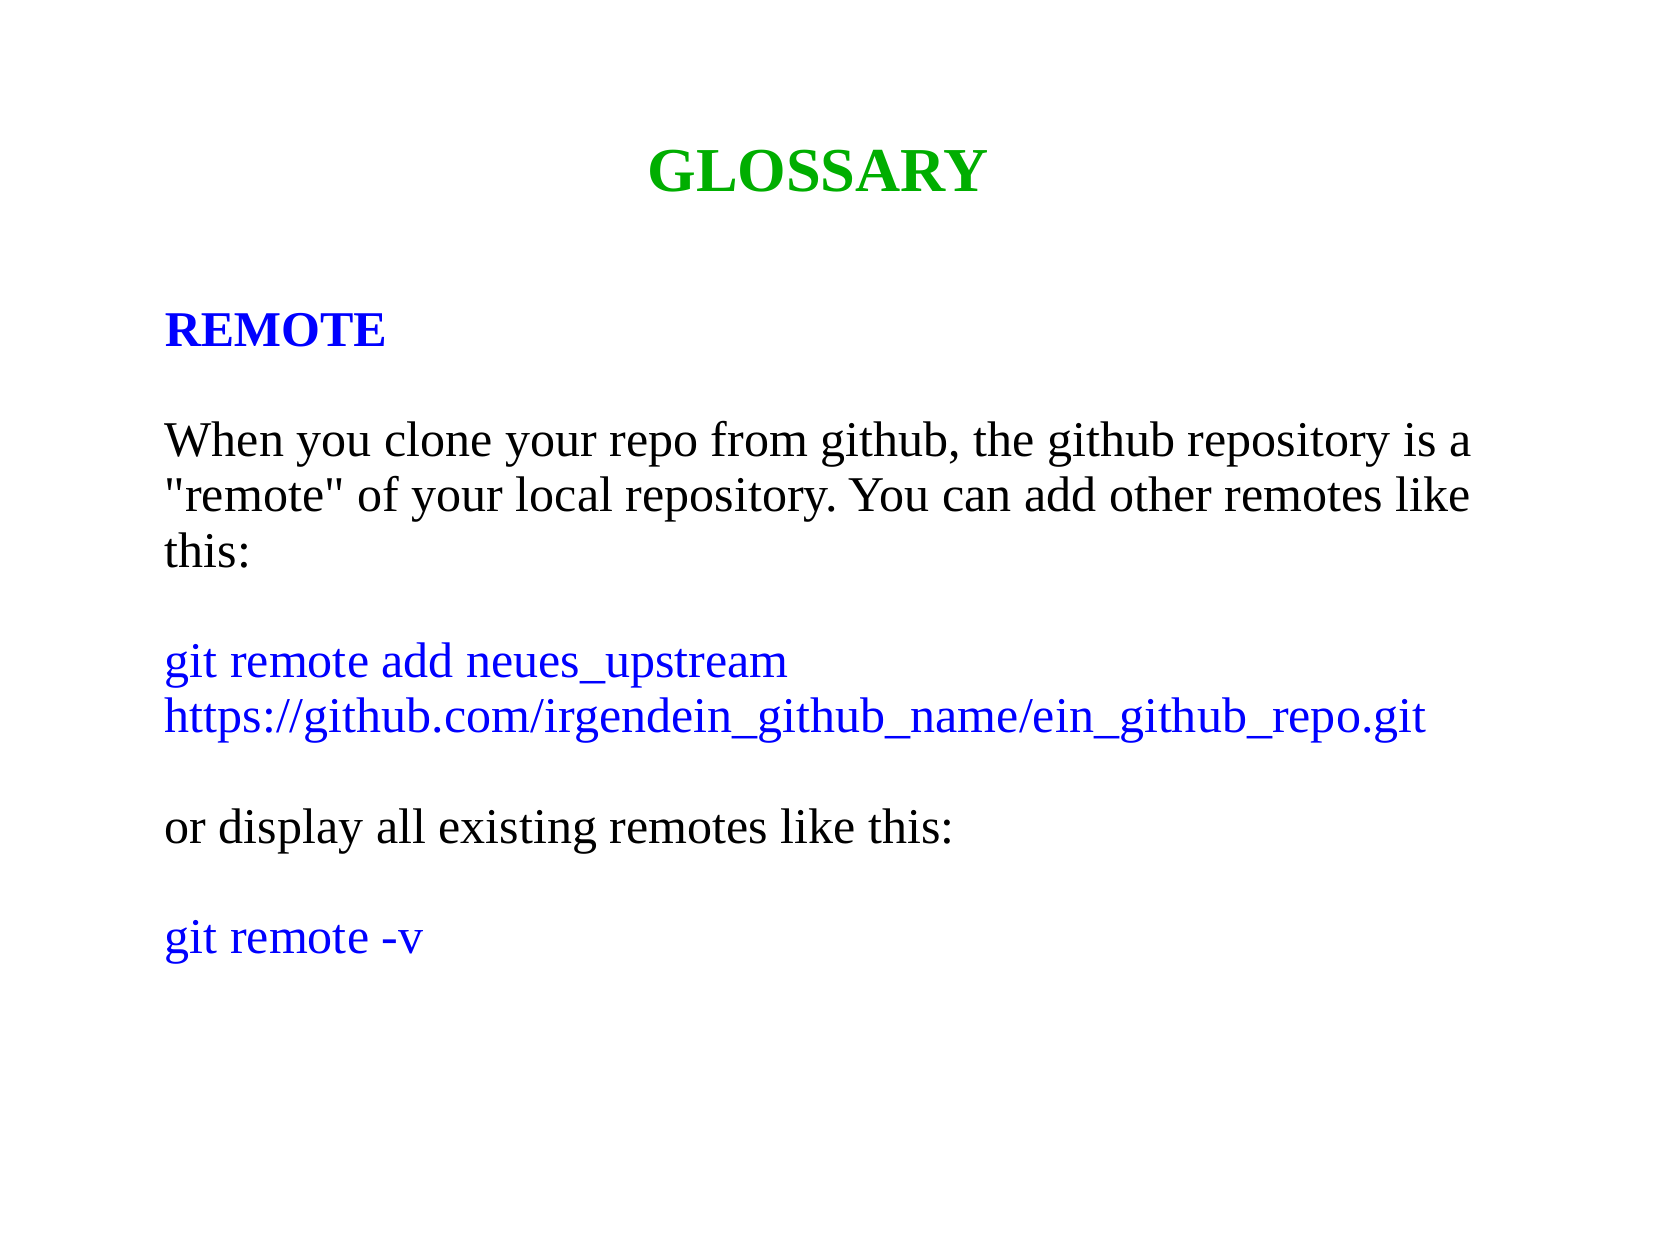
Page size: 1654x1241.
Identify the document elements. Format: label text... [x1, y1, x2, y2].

text_box GLOSSARY REMOTE When you clone your repo from github, the github repository is a "remote" of your local repository. You can add other remotes like this: git remote add neues_upstream https://github.com/irgendein_github_name/ein_github_repo.git or display all existing remotes like this: git remote -v [150, 45, 1516, 1186]
